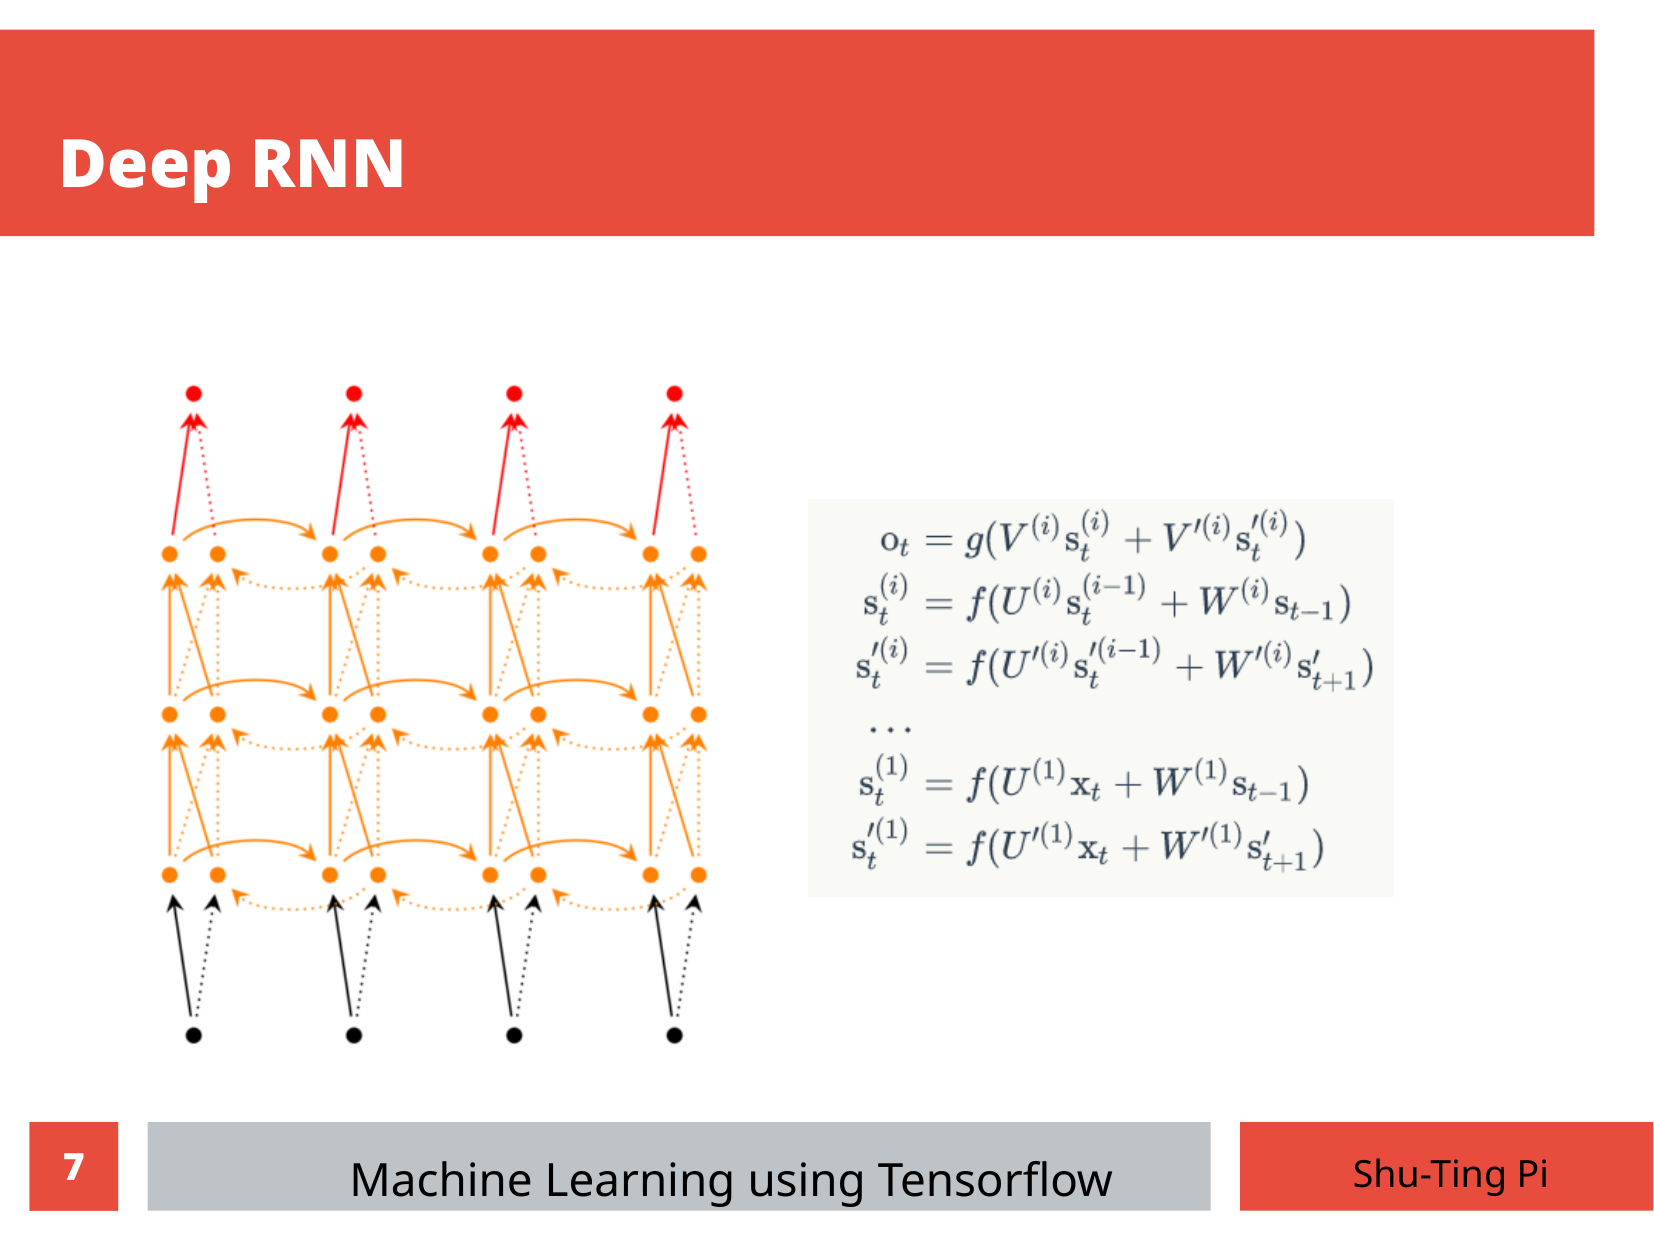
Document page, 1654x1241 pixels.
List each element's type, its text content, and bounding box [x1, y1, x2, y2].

text_box Shu-Ting Pi [1338, 1140, 1573, 1203]
picture [96, 347, 773, 1093]
picture [808, 499, 1394, 897]
title Deep RNN [59, 59, 1595, 207]
text_box Machine Learning using Tensorflow [334, 1139, 1220, 1241]
